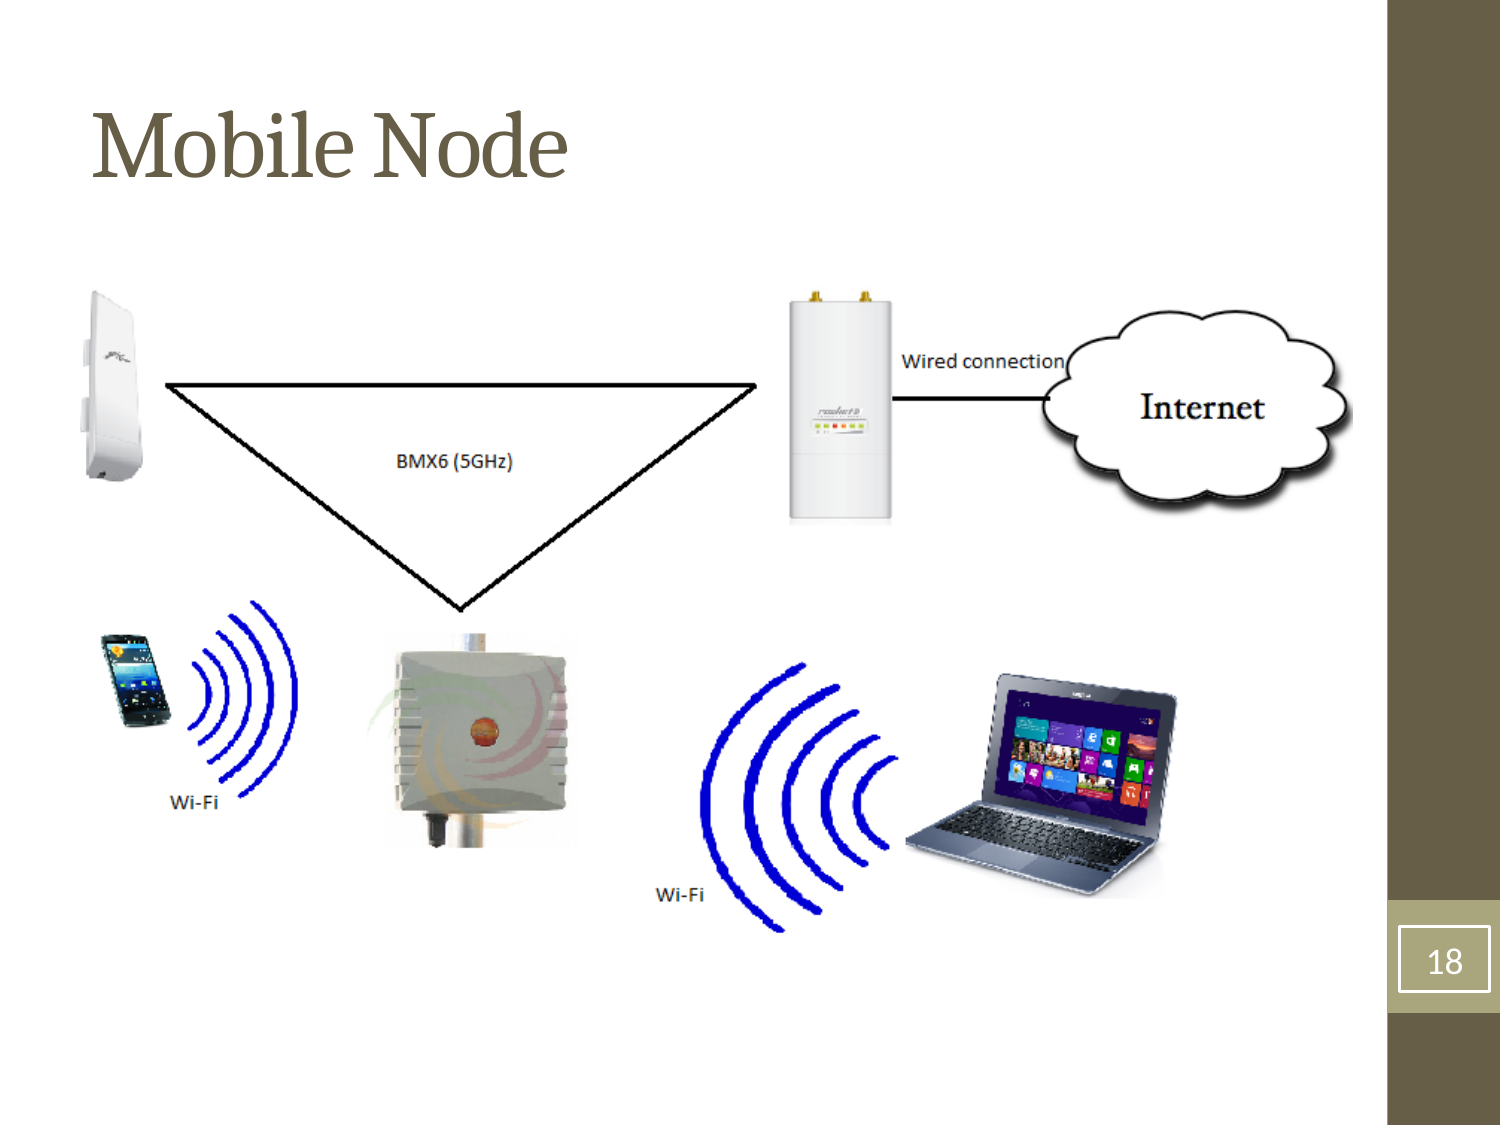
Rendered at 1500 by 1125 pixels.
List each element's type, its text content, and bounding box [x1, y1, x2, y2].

picture [76, 267, 1353, 939]
title Mobile Node [75, 45, 1326, 233]
